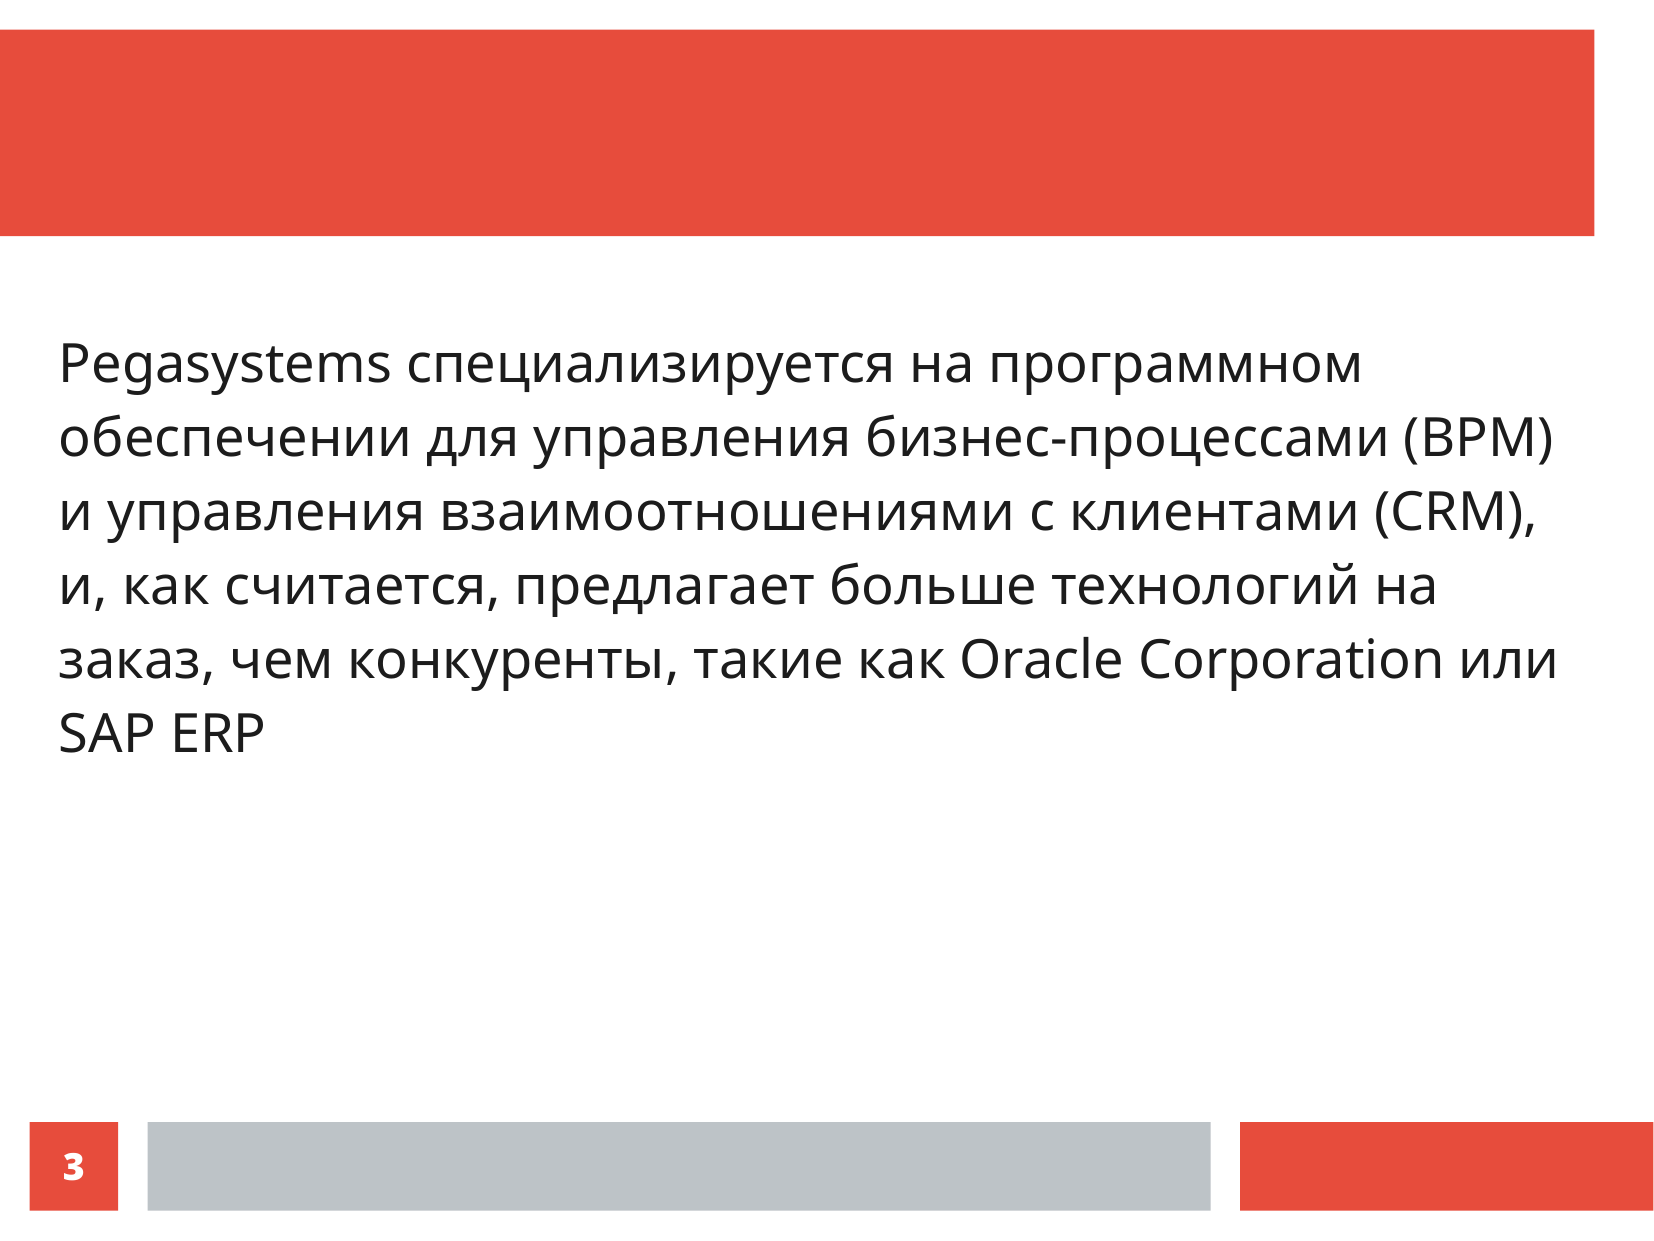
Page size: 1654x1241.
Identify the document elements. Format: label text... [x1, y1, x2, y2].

list Pegasystems специализируется на программном обеспечении для управления бизнес-процессами (BPM) и управления взаимоотношениями с клиентами (CRM), и, как считается, предлагает больше технологий на заказ, чем конкуренты, такие как Oracle Corporation или SAP ERP [59, 324, 1565, 1093]
